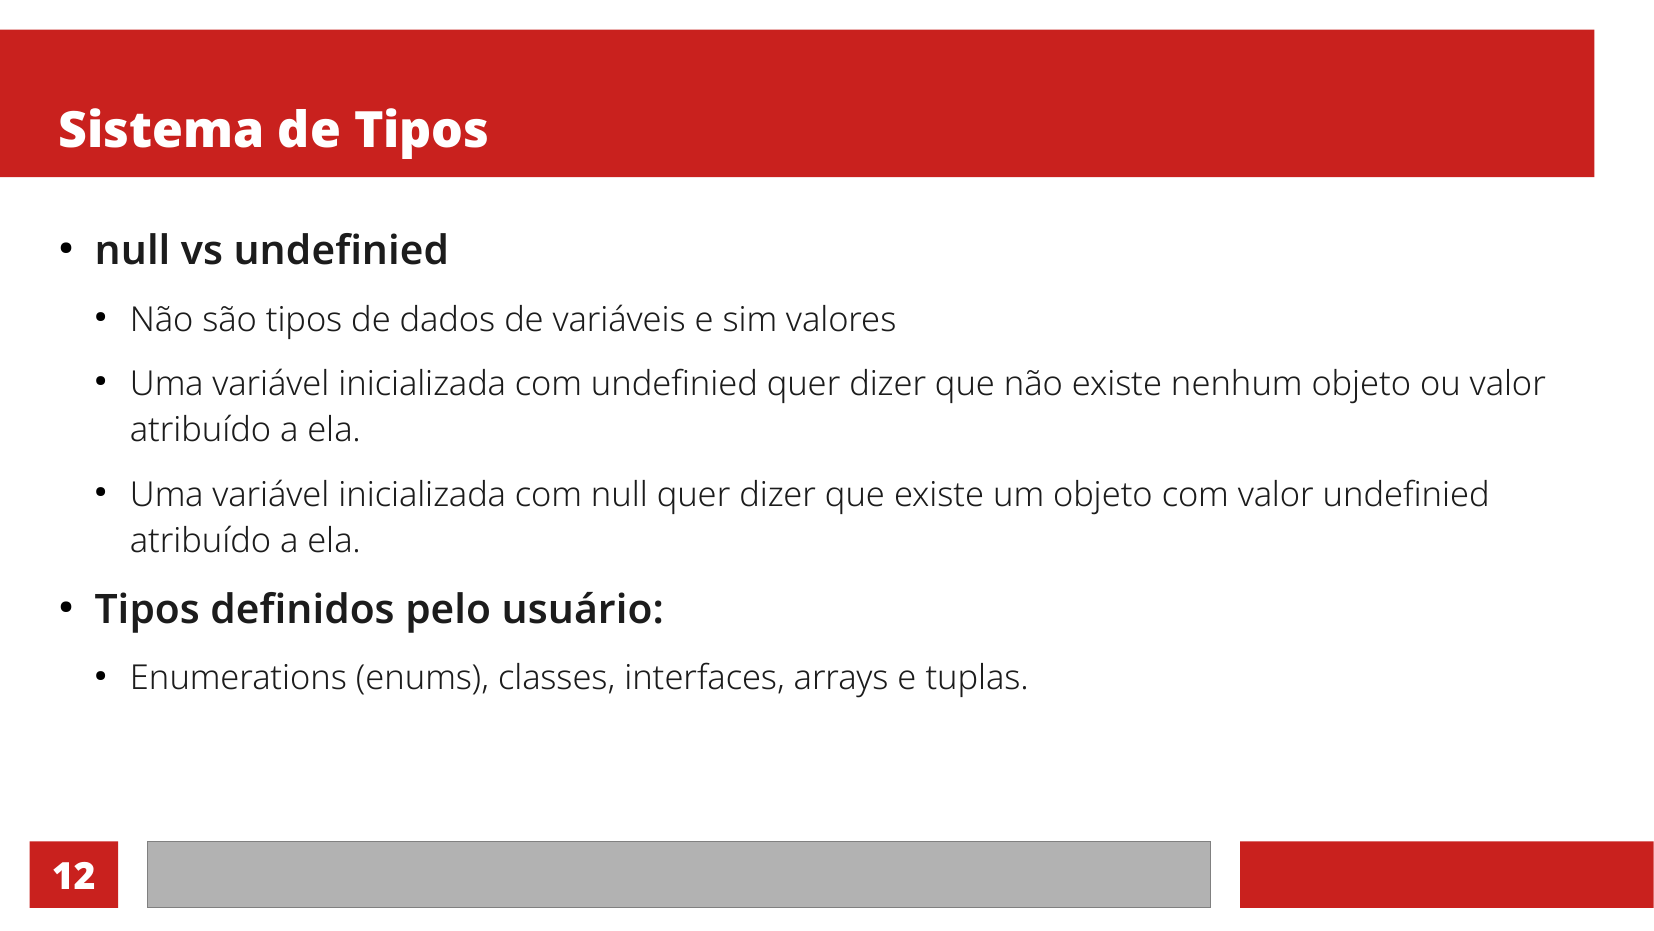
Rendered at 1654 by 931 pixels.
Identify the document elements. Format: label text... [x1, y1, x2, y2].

list null vs undefinied Não são tipos de dados de variáveis e sim valores Uma variável inicializada com undefinied quer dizer que não existe nenhum objeto ou valor atribuído a ela. Uma variável inicializada com null quer dizer que existe um objeto com valor undefinied atribuído a ela. Tipos definidos pelo usuário: Enumerations (enums), classes, interfaces, arrays e tuplas. [59, 221, 1565, 798]
title Sistema de Tipos [59, 44, 1595, 163]
